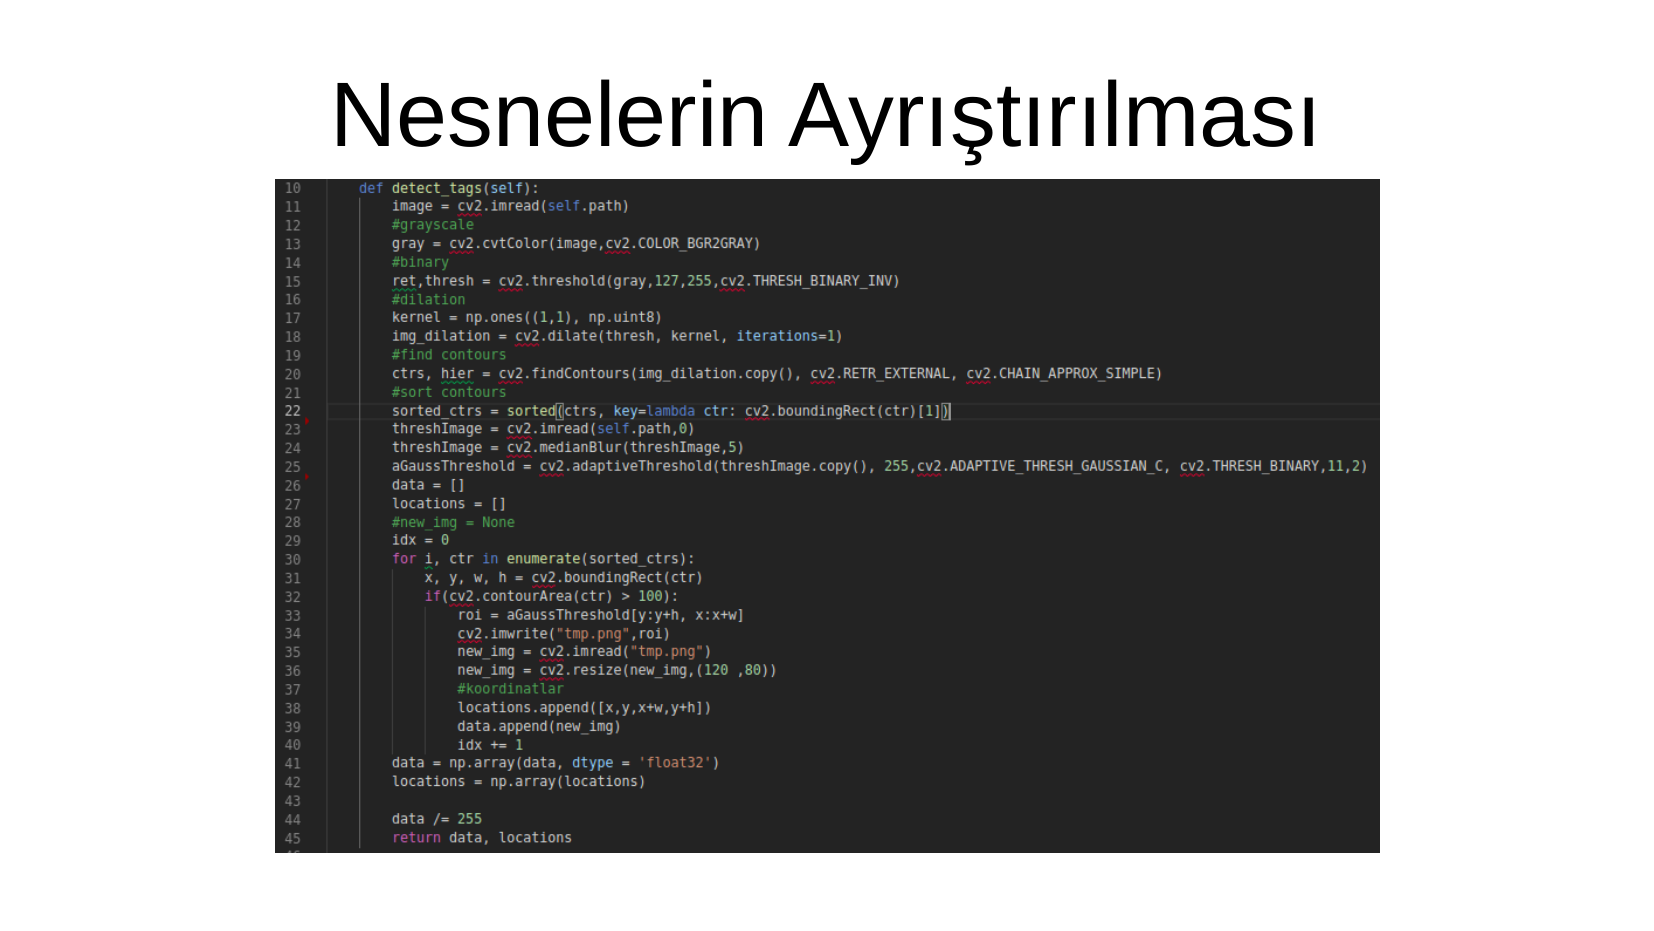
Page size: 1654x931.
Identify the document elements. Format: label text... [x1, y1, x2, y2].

picture [275, 179, 1381, 853]
title Nesnelerin Ayrıştırılması [82, 37, 1571, 193]
